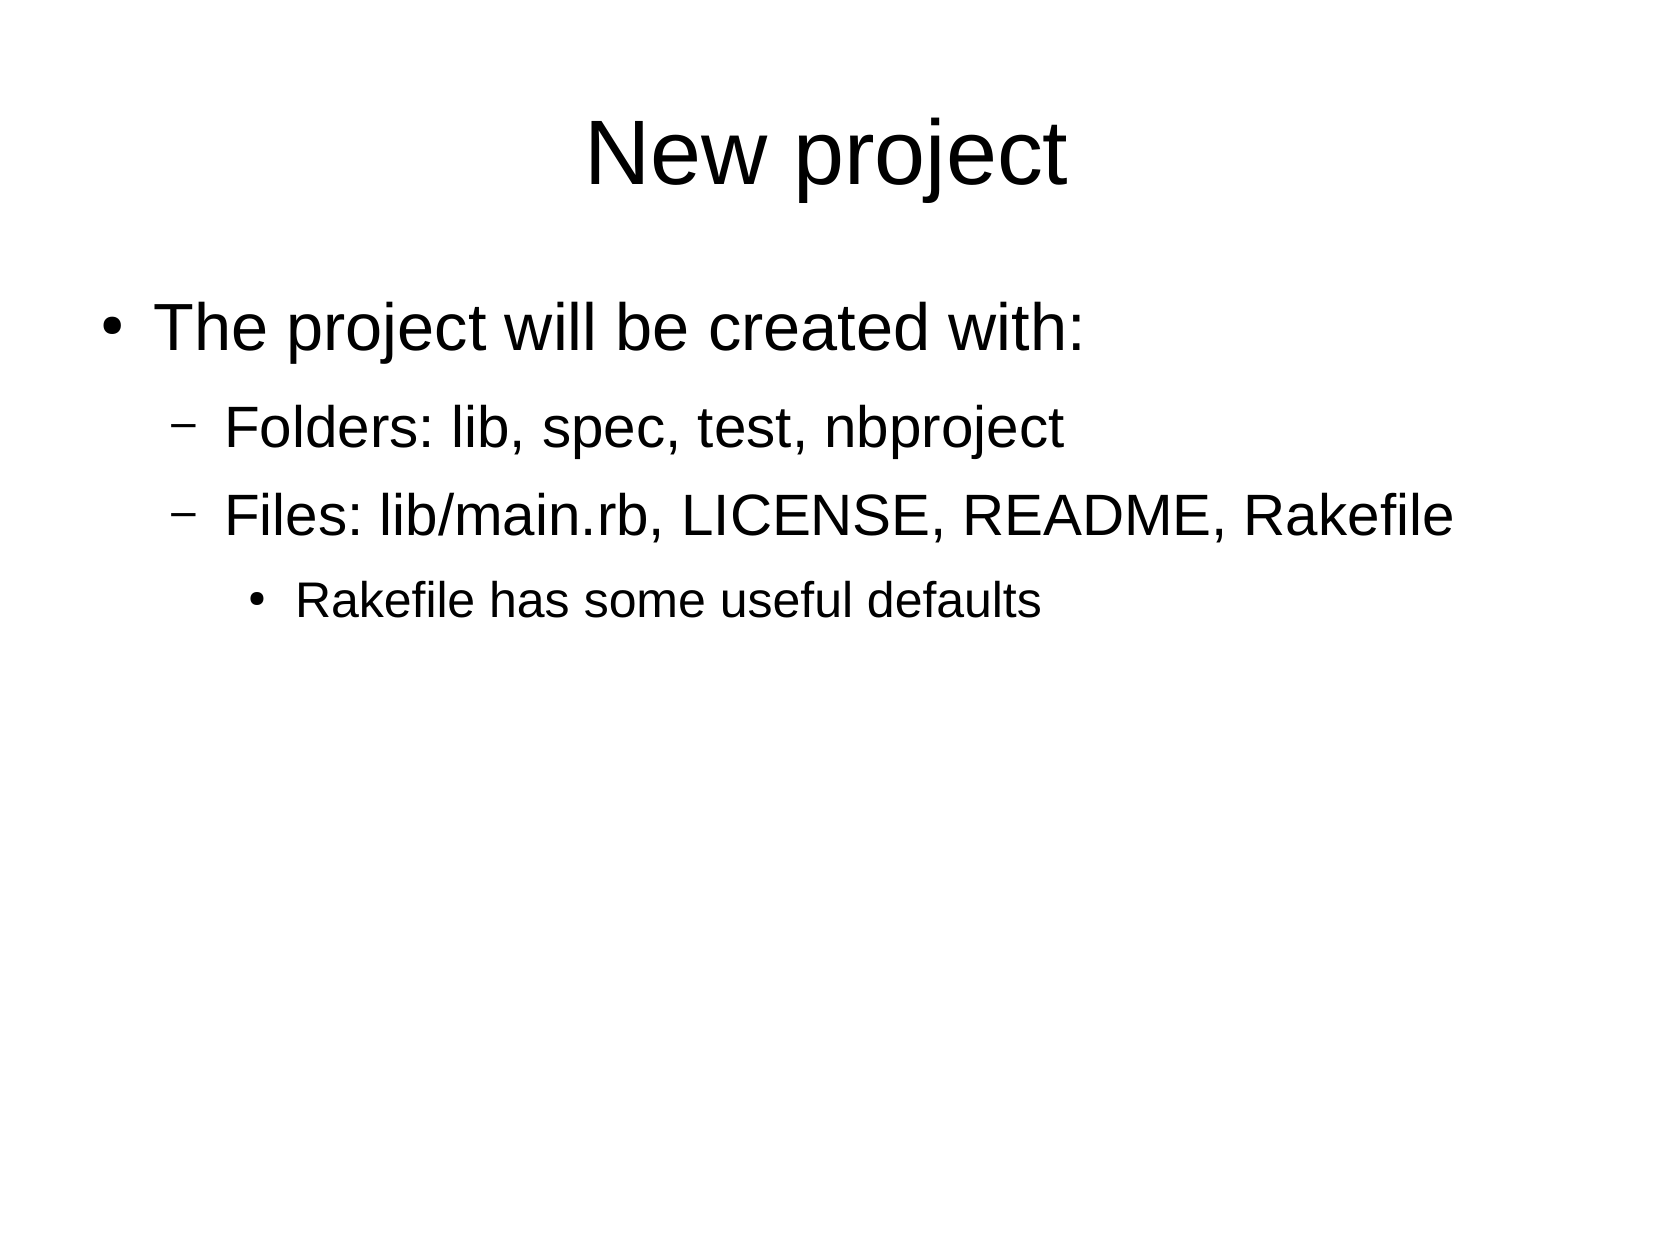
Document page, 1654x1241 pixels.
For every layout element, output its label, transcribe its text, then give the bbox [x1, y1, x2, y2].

list The project will be created with: Folders: lib, spec, test, nbproject Files: lib/main.rb, LICENSE, README, Rakefile Rakefile has some useful defaults [82, 290, 1571, 1010]
title New project [82, 49, 1571, 257]
